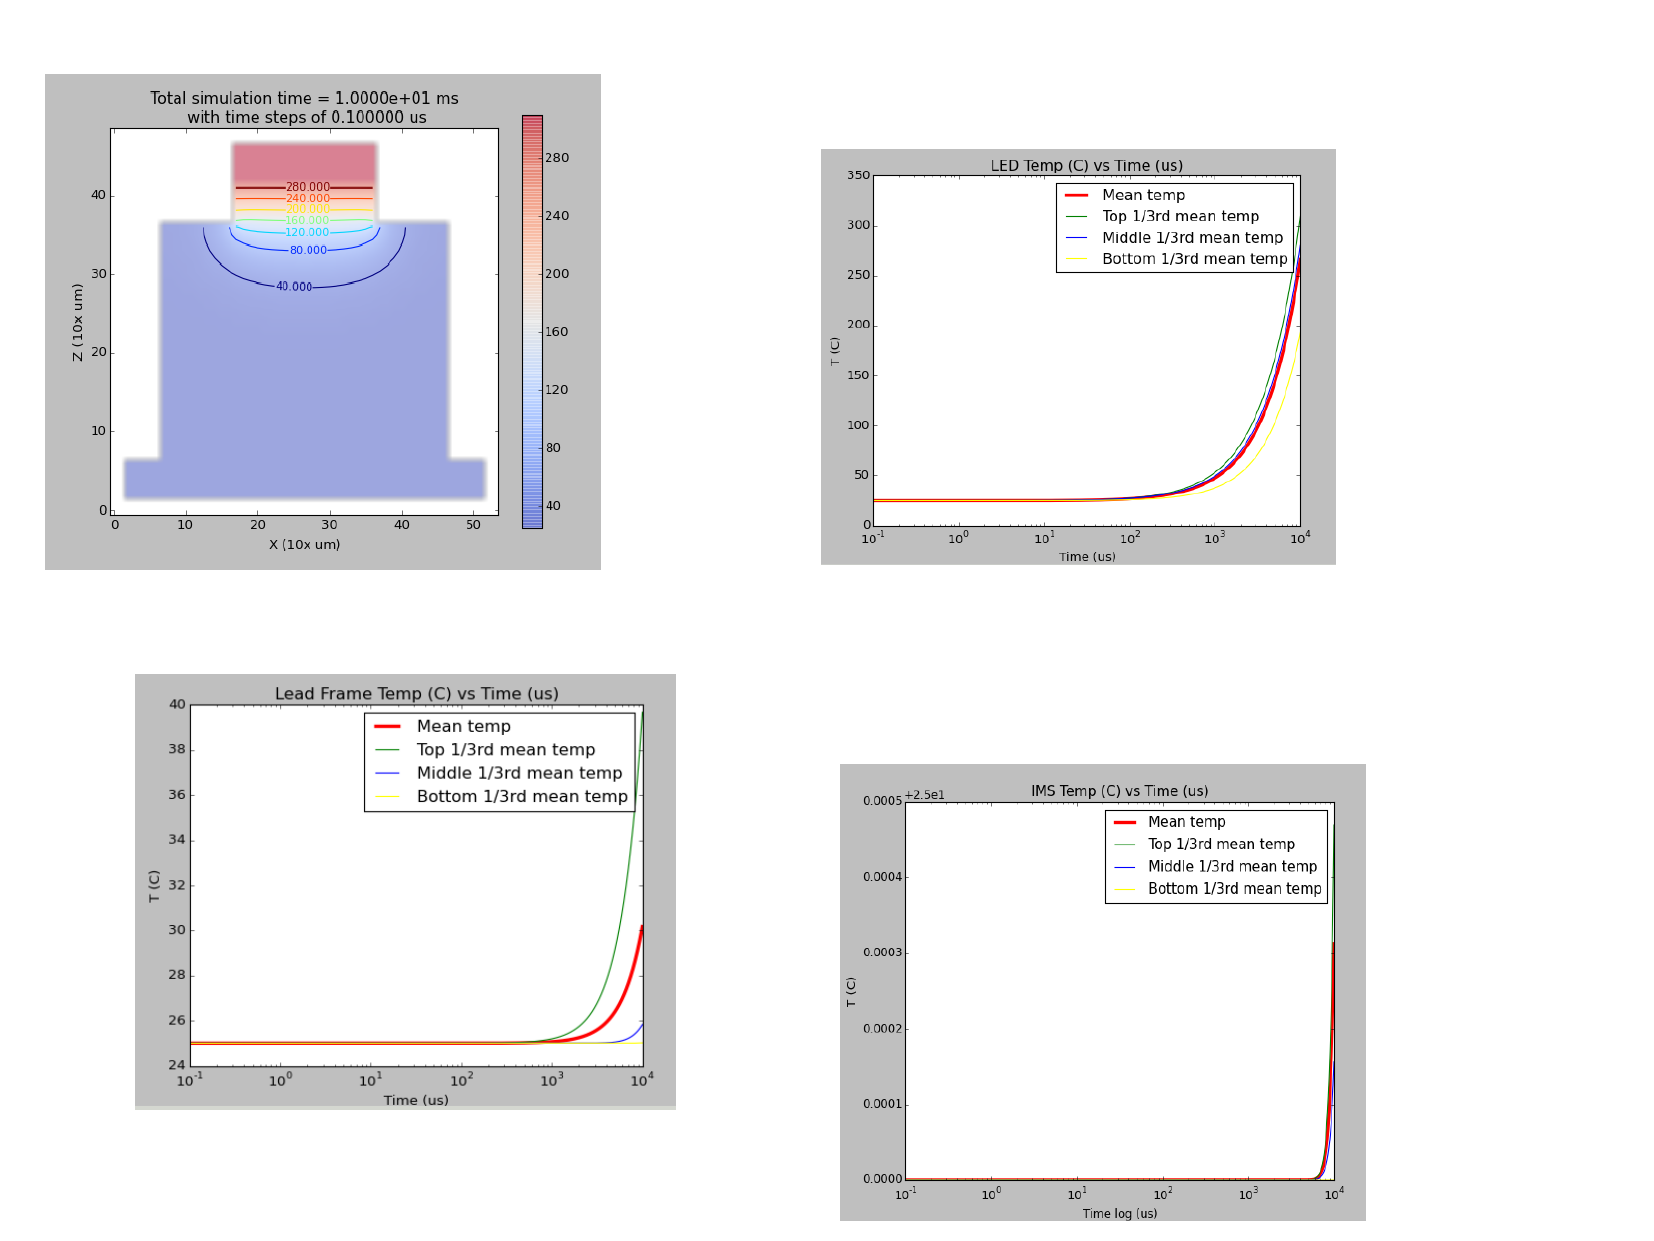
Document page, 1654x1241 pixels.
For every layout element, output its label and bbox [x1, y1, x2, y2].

picture [840, 764, 1366, 1221]
picture [45, 74, 601, 571]
picture [135, 674, 676, 1111]
picture [821, 149, 1336, 565]
